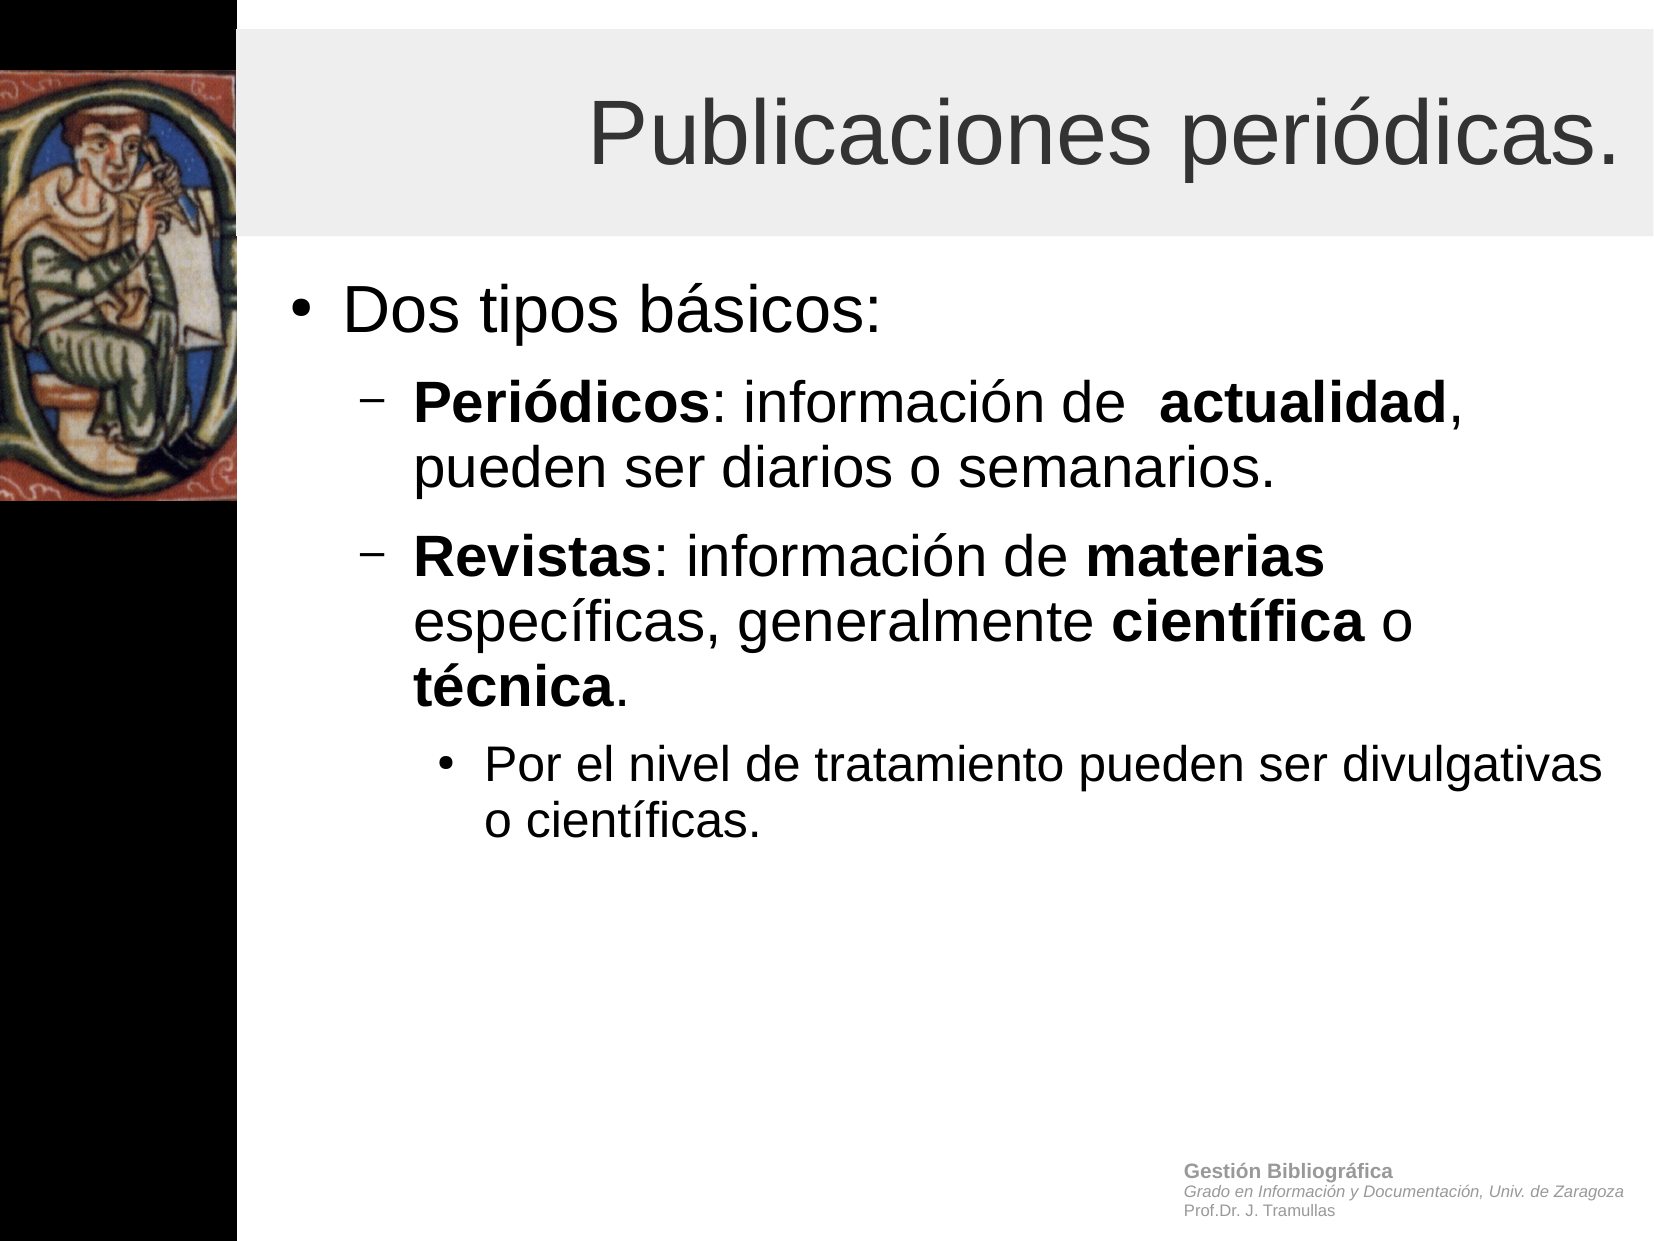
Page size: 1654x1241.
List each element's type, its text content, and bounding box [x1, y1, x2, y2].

list Dos tipos básicos: Periódicos: información de actualidad, pueden ser diarios o semanarios. Revistas: información de materias específicas, generalmente científica o técnica. Por el nivel de tratamiento pueden ser divulgativas o científicas. [271, 271, 1619, 1134]
picture [0, 70, 237, 501]
title Publicaciones periódicas. [236, 29, 1654, 237]
